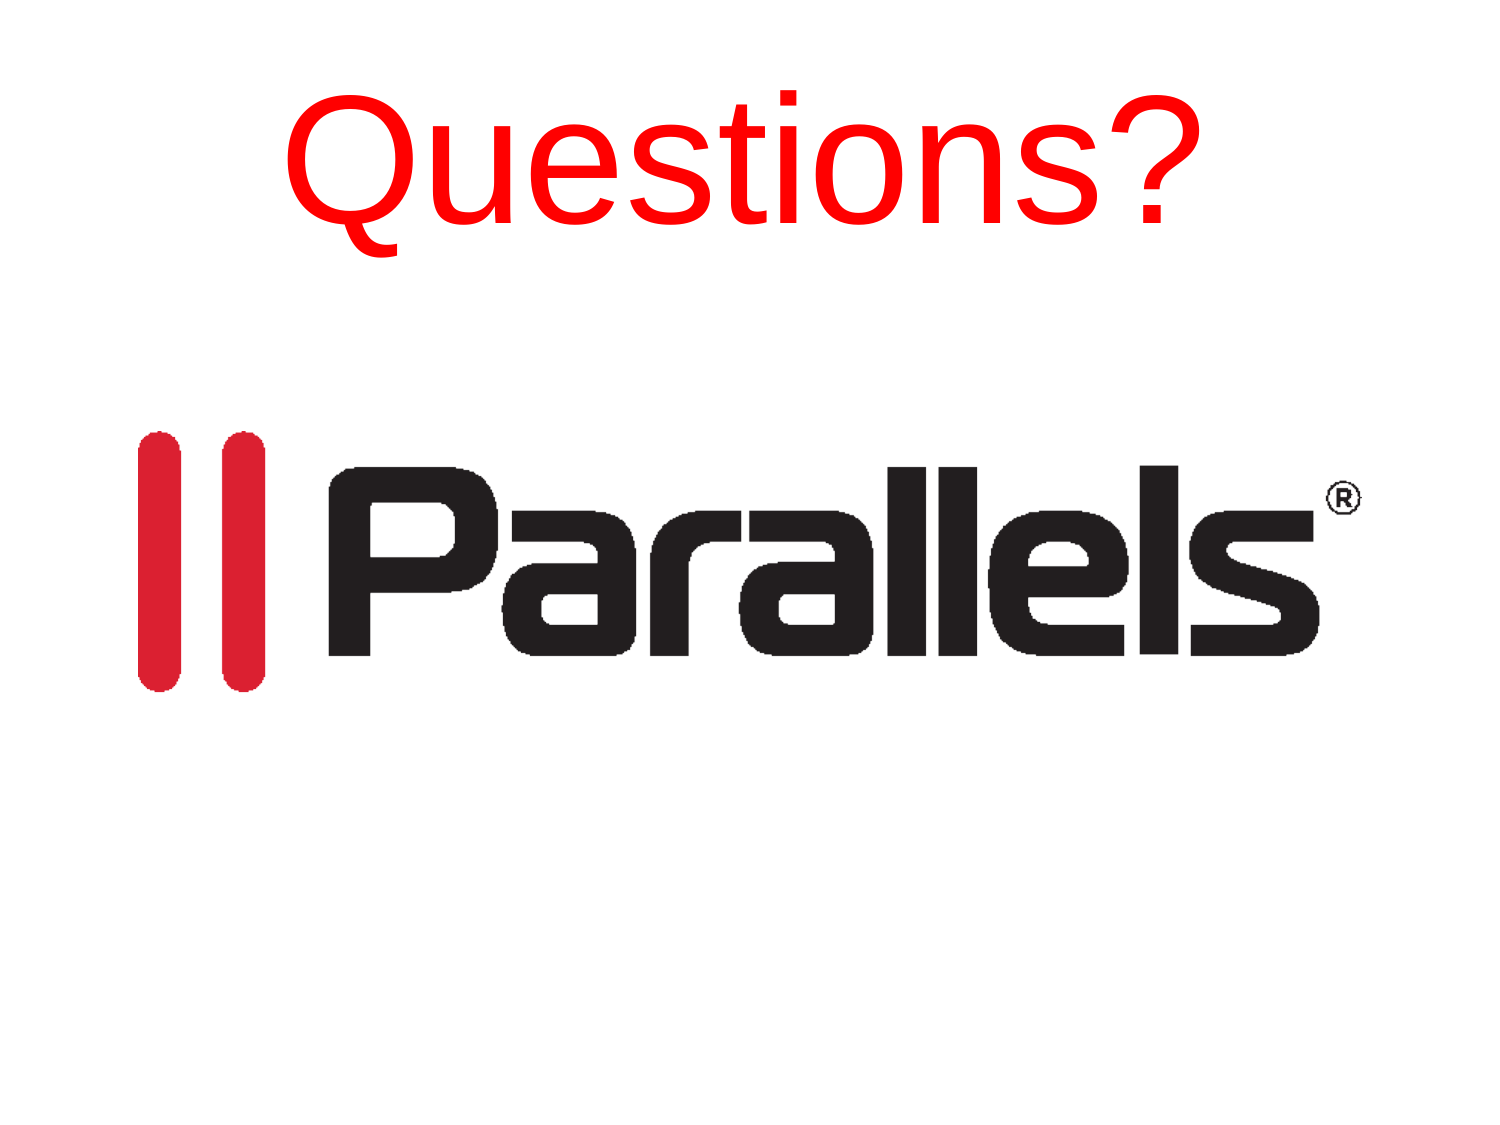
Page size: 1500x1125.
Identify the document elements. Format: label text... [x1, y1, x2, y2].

picture [138, 431, 1362, 694]
subtitle Questions? [278, 50, 1208, 256]
